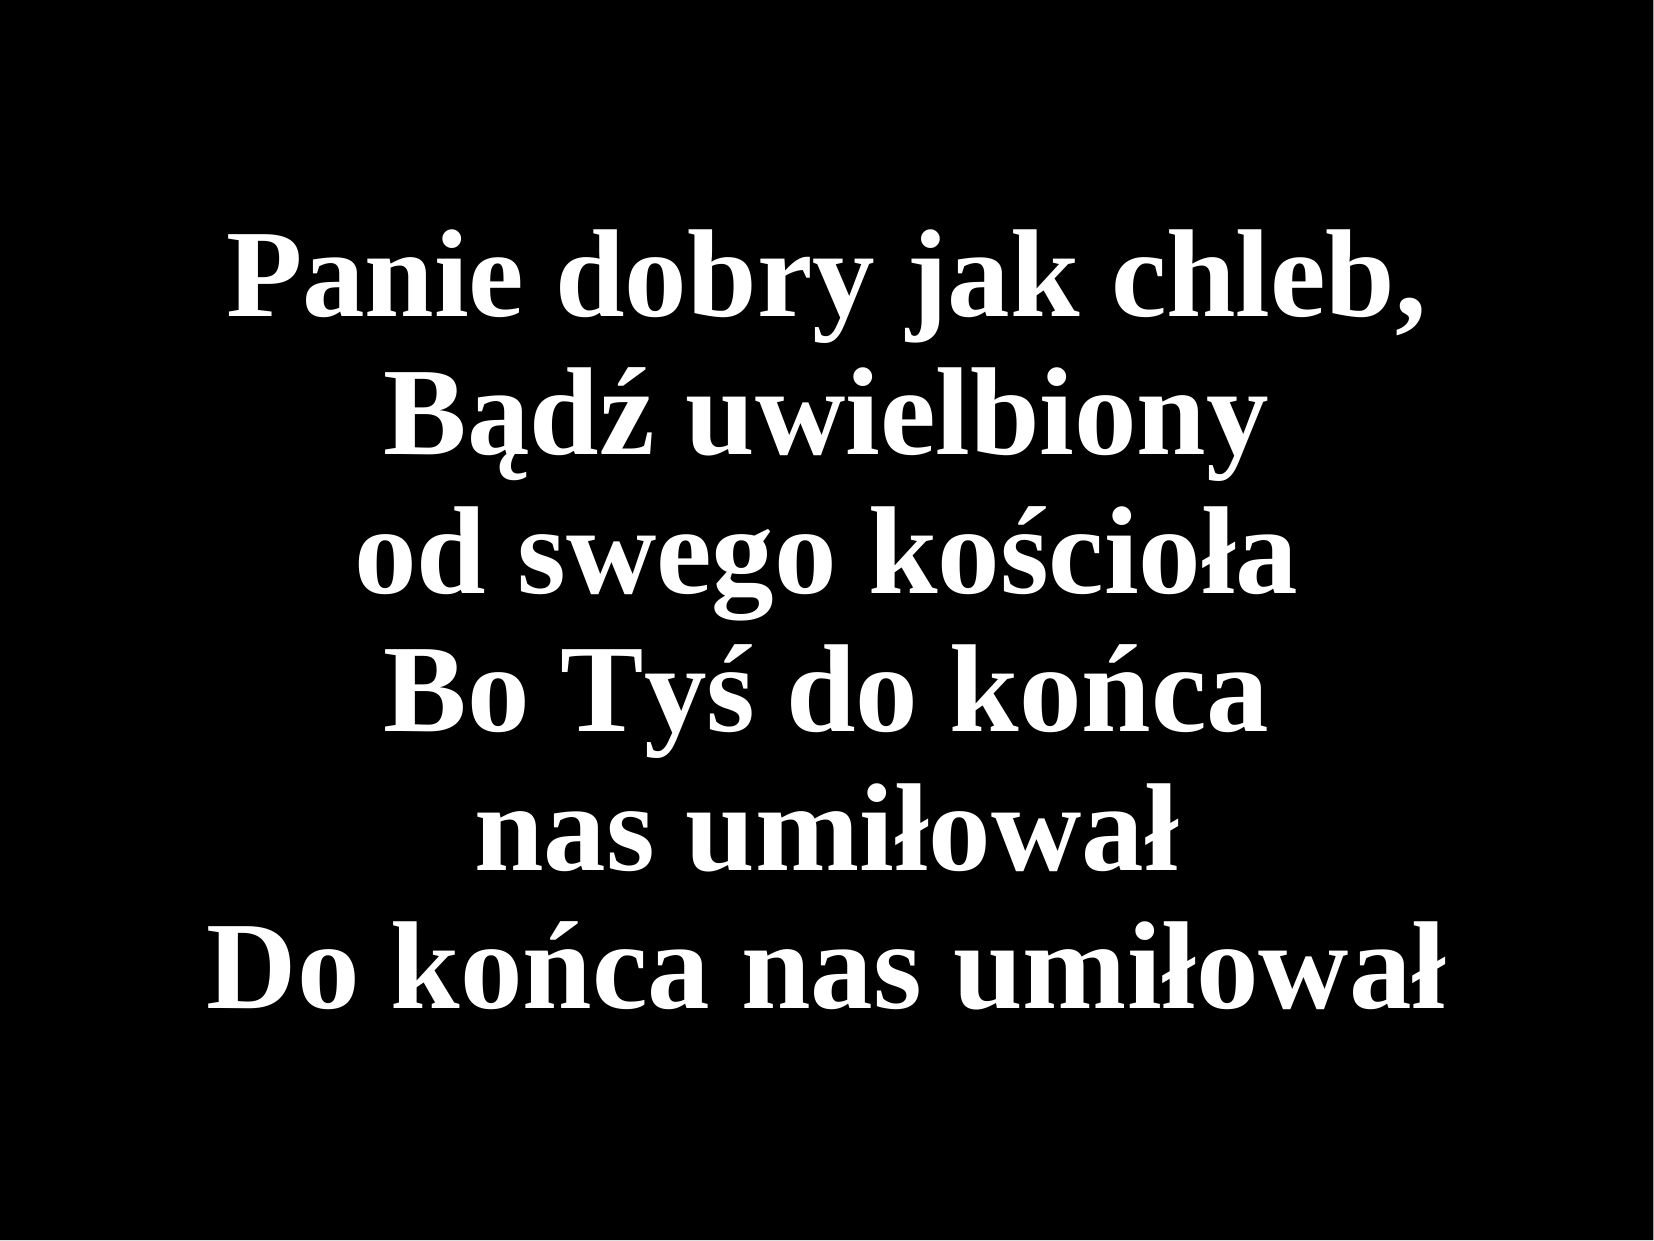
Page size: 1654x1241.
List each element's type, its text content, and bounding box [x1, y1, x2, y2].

title Panie dobry jak chleb, Bądź uwielbiony od swego kościoła Bo Tyś do końca nas umiłował Do końca nas umiłował [0, 0, 1654, 1241]
